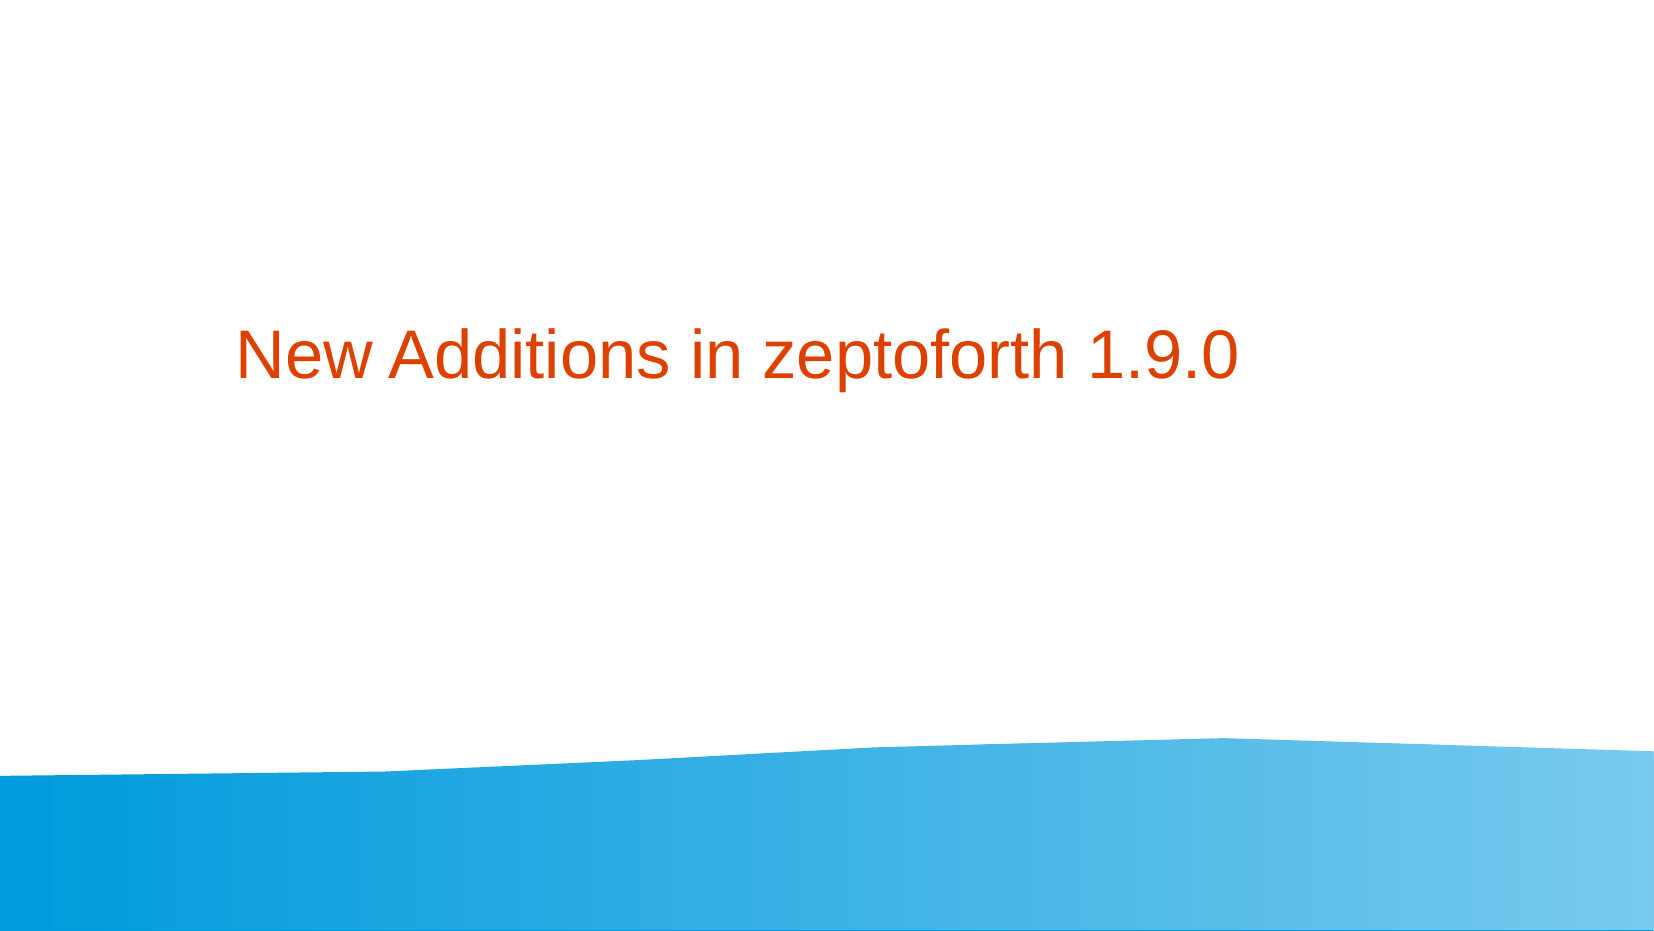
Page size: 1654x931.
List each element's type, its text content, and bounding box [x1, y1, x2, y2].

title New Additions in zeptoforth 1.9.0 [0, 265, 1477, 443]
